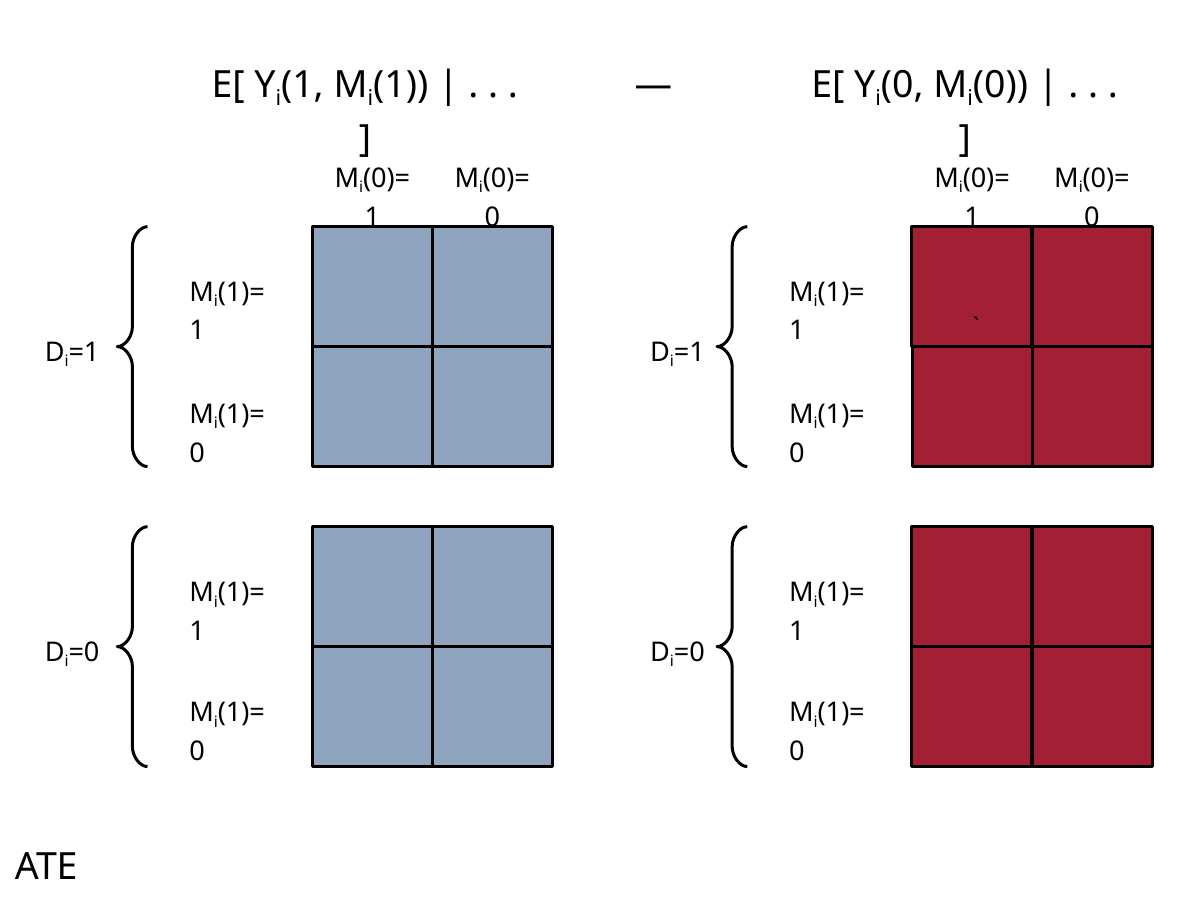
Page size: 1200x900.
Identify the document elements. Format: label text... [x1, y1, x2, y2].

text_box Di=1 [617, 325, 730, 438]
text_box Mi(1)=0 [174, 387, 295, 549]
text_box Di=0 [12, 625, 130, 738]
text_box — [614, 50, 692, 113]
text_box Di=0 [124, 636, 133, 657]
text_box Mi(1)=1 [774, 565, 895, 685]
text_box Di=1 [12, 325, 130, 438]
text_box Mi(1)=0 [774, 685, 895, 848]
text_box Mi(1)=1 [774, 265, 895, 387]
text_box Mi(0)=1 [312, 168, 432, 313]
text_box Mi(0)=1 [912, 168, 1032, 313]
text_box Mi(1)=0 [774, 387, 895, 549]
text_box Di=0 [724, 625, 738, 738]
text_box ATE [0, 832, 586, 891]
text_box [911, 526, 1153, 767]
text_box E[ Yi(1, Mi(1)) | . . . ] [192, 50, 538, 168]
text_box Mi(1)=1 [174, 565, 295, 685]
text_box [312, 526, 553, 767]
text_box Di=0 [617, 625, 730, 738]
text_box Mi(0)=0 [432, 151, 553, 313]
text_box Mi(0)=0 [1032, 151, 1152, 313]
text_box Di=1 [724, 325, 738, 438]
text_box Mi(1)=0 [174, 685, 295, 832]
text_box Di=1 [124, 336, 133, 357]
text_box E[ Yi(0, Mi(0)) | . . . ] [792, 50, 1138, 168]
text_box Mi(1)=1 [174, 265, 295, 387]
text_box [911, 226, 1153, 467]
text_box [312, 313, 553, 467]
